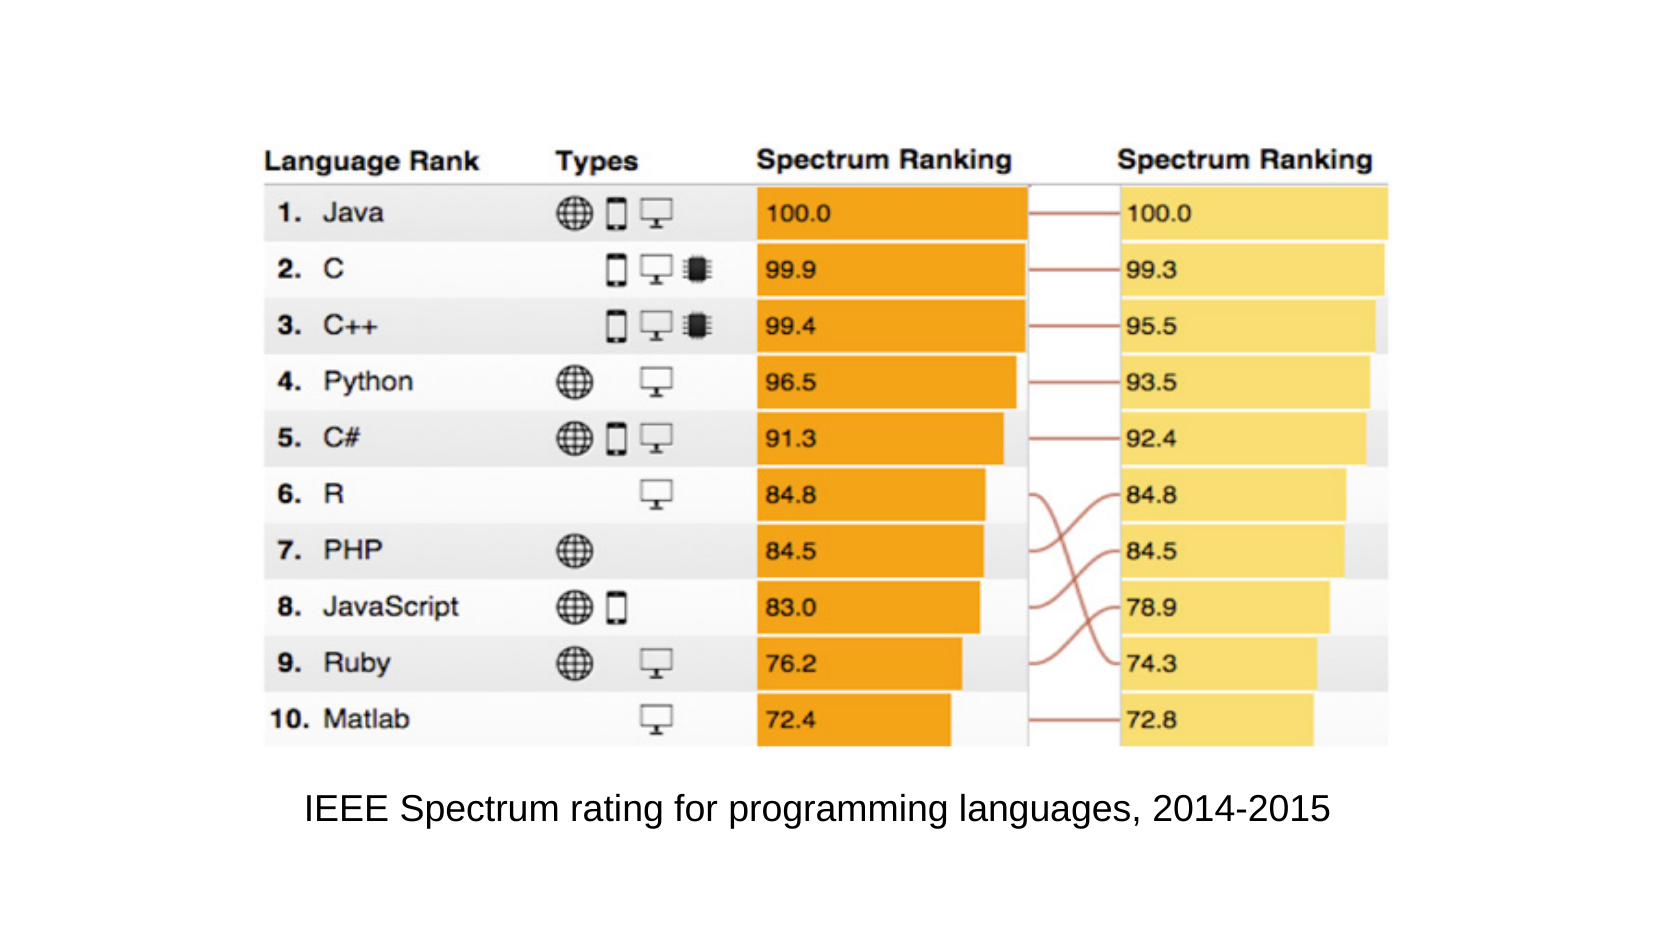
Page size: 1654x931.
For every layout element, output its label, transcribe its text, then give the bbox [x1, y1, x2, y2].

picture [255, 142, 1396, 751]
text_box IEEE Spectrum rating for programming languages, 2014-2015 [180, 780, 1456, 837]
